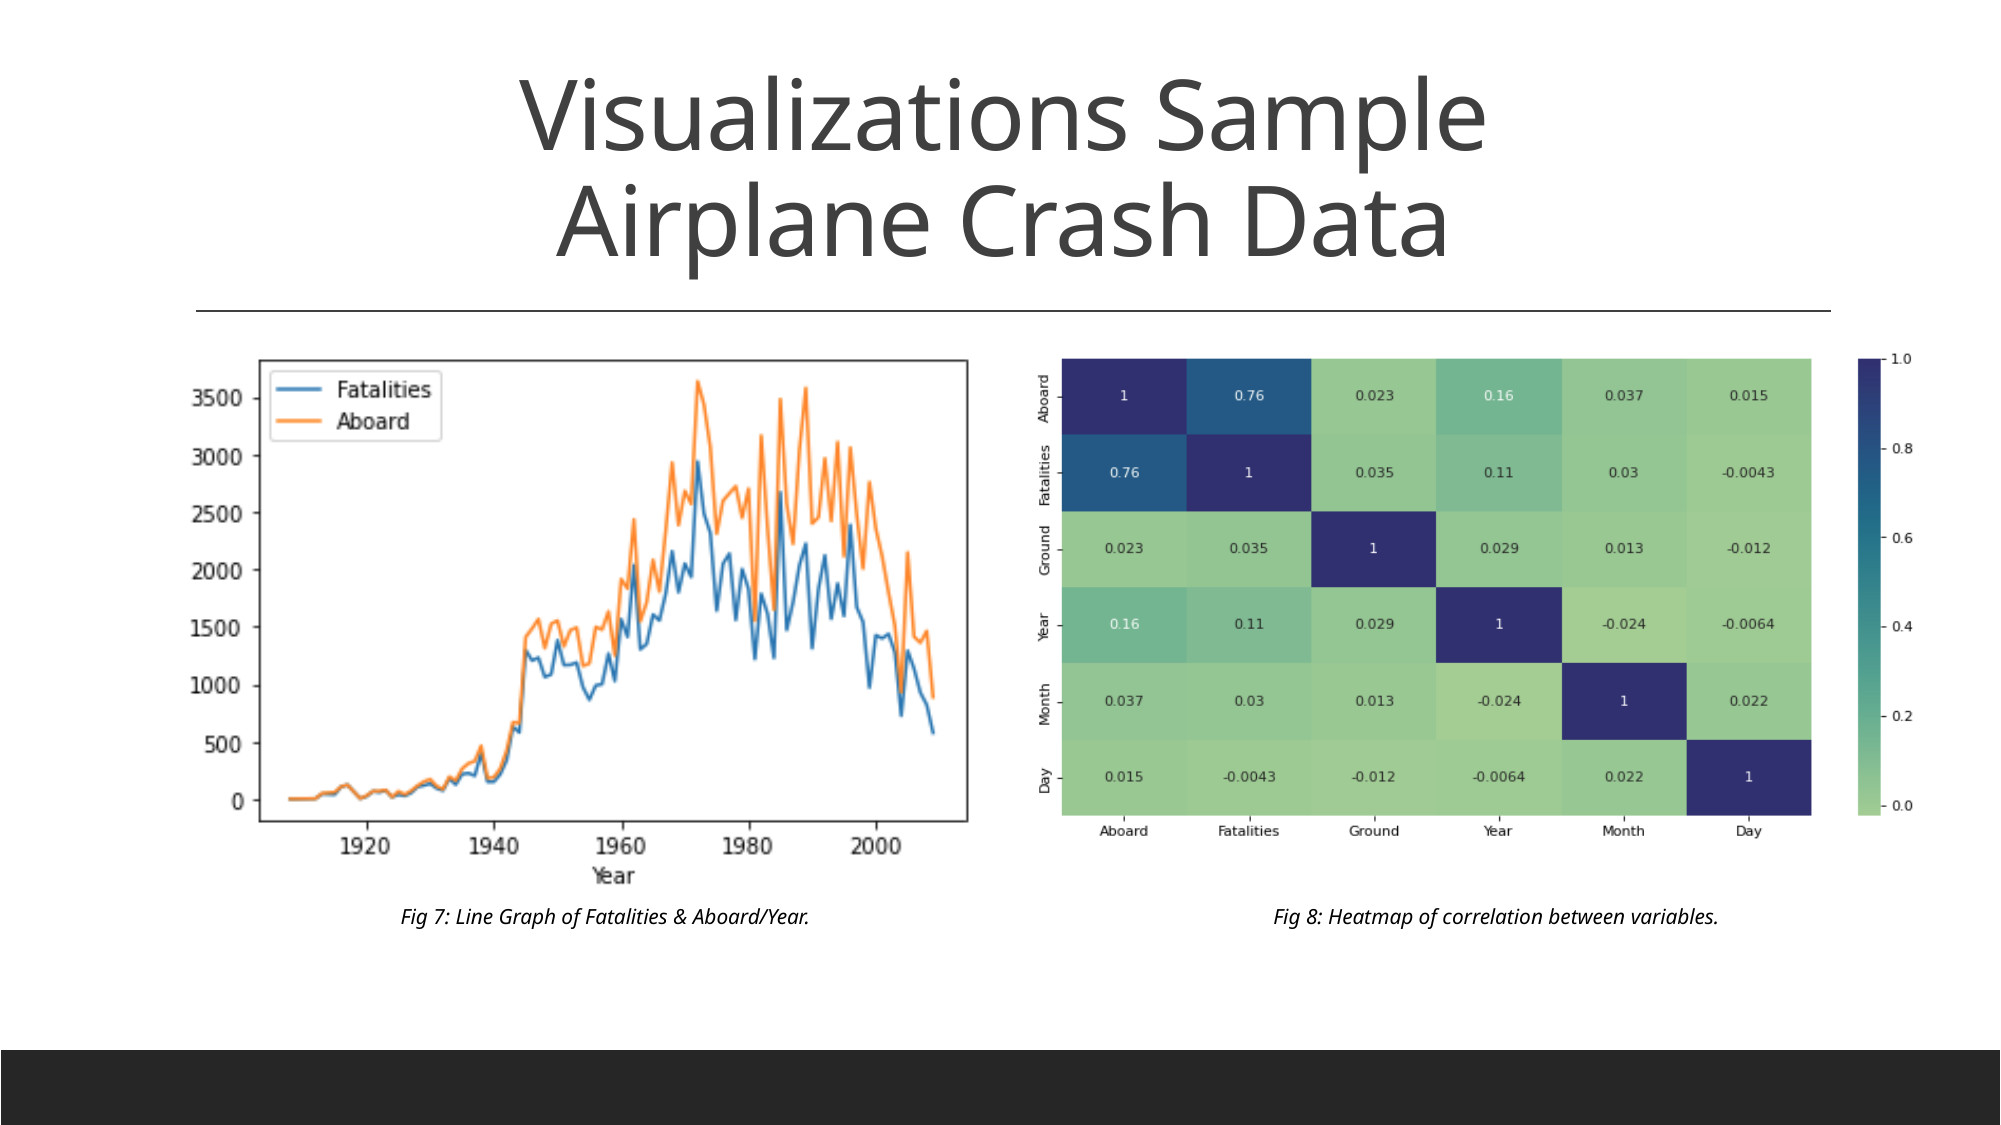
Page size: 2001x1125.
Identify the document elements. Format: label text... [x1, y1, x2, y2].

title Visualizations Sample Airplane Crash Data [179, 47, 1830, 285]
text_box Fig 8: Heatmap of correlation between variables. [1258, 895, 1735, 937]
text_box Fig 7: Line Graph of Fatalities & Aboard/Year. [385, 895, 836, 937]
picture [179, 339, 988, 916]
picture [1028, 350, 1935, 841]
